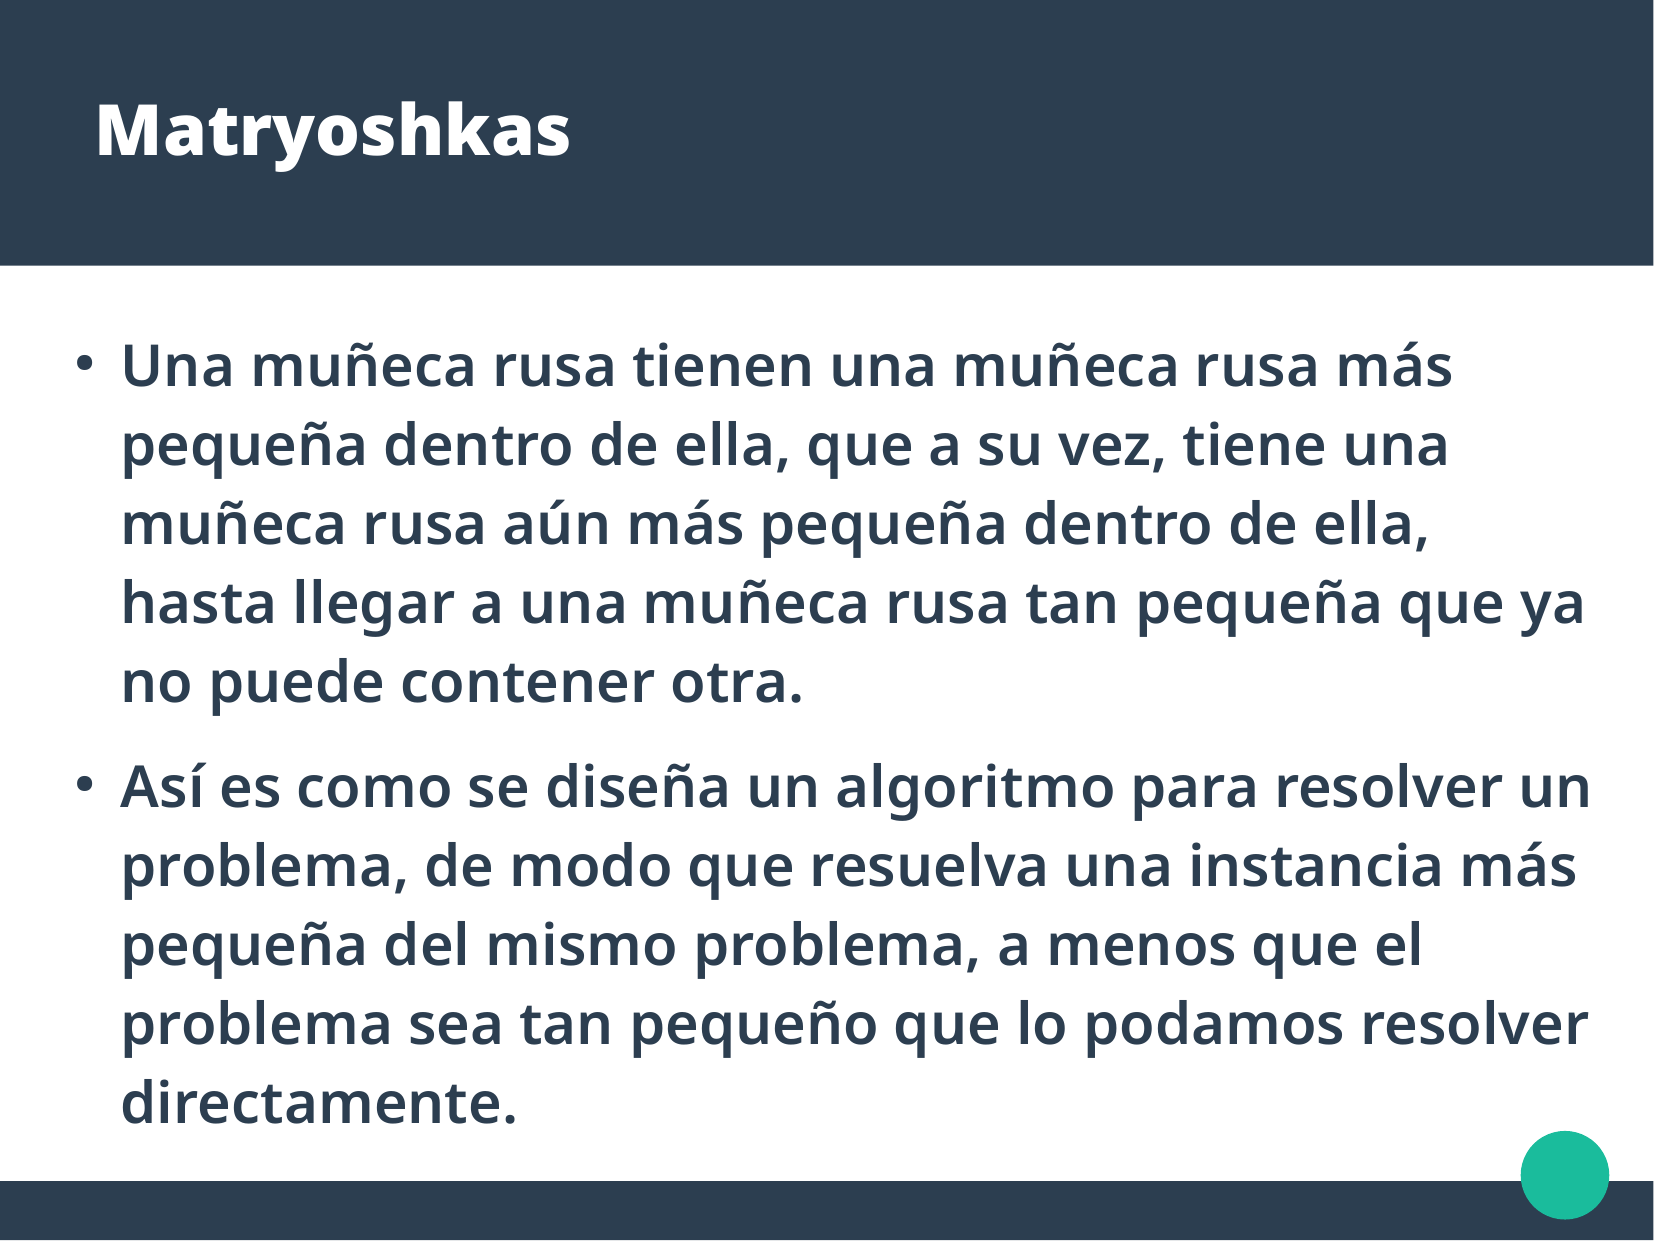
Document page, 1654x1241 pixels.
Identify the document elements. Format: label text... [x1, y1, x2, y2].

list Una muñeca rusa tienen una muñeca rusa más pequeña dentro de ella, que a su vez, tiene una muñeca rusa aún más pequeña dentro de ella, hasta llegar a una muñeca rusa tan pequeña que ya no puede contener otra. Así es como se diseña un algoritmo para resolver un problema, de modo que resuelva una instancia más pequeña del mismo problema, a menos que el problema sea tan pequeño que lo podamos resolver directamente. [59, 324, 1595, 1152]
title Matryoshkas [59, 49, 1595, 207]
